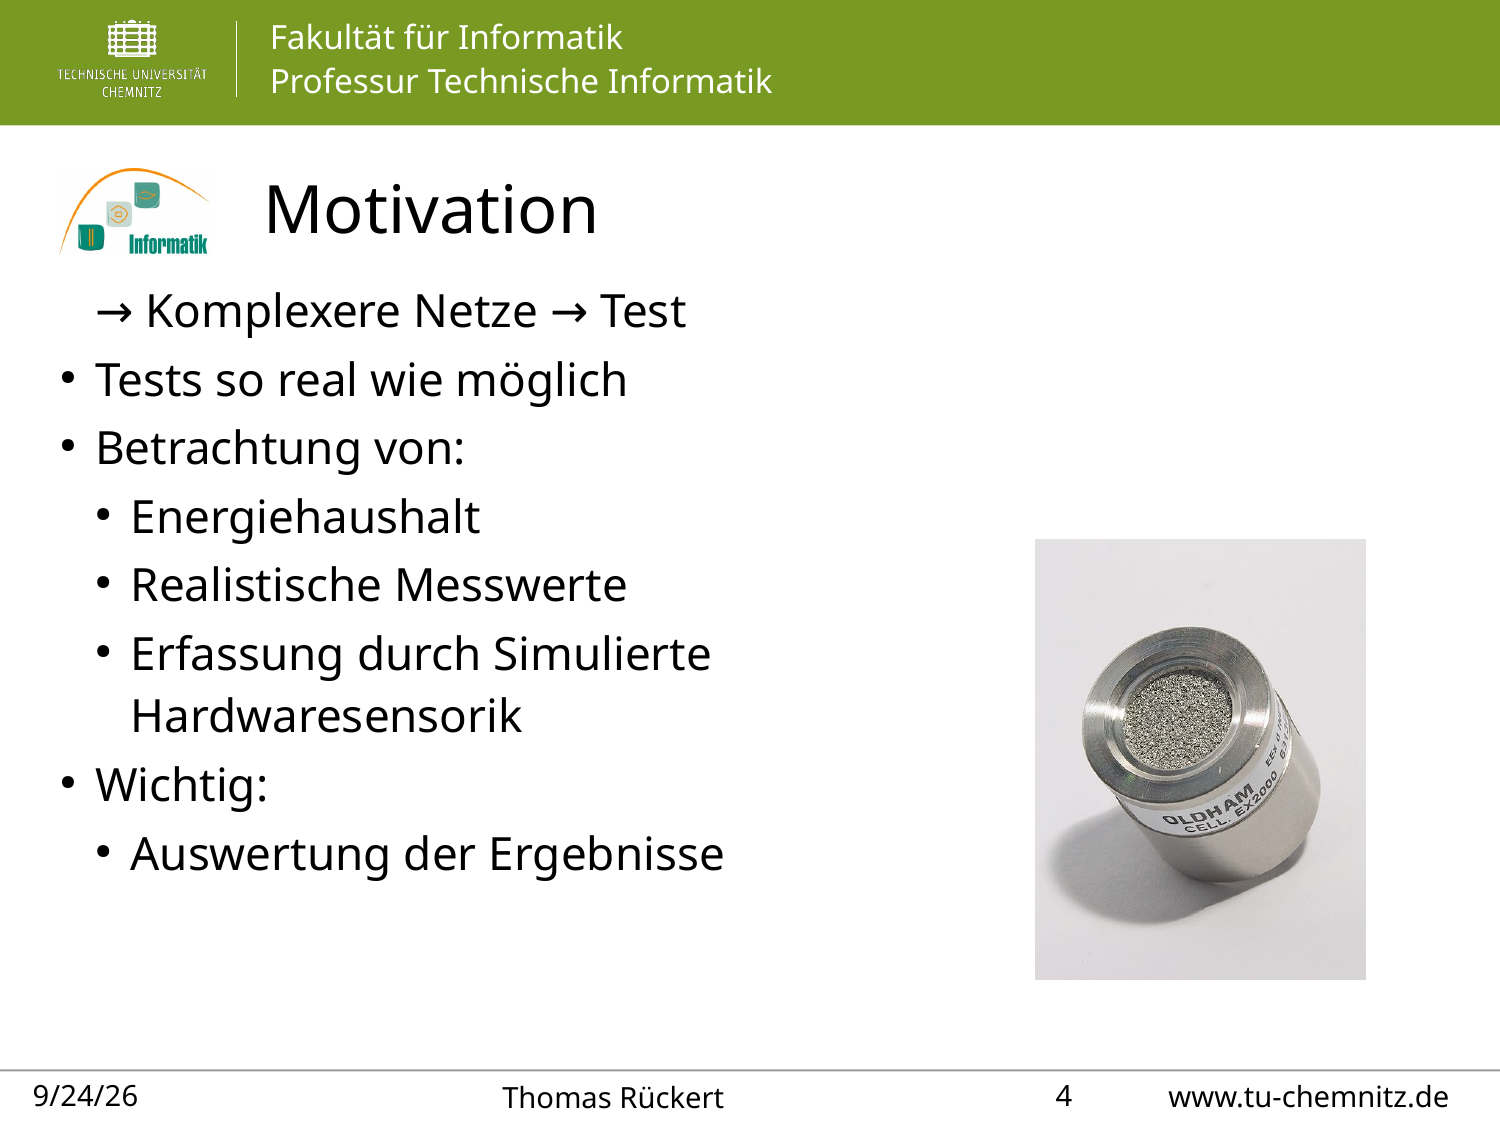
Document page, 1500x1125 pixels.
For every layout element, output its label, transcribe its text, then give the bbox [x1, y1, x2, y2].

picture [59, 168, 212, 256]
picture [1035, 539, 1366, 981]
slide_number 7/22/15 [17, 1069, 356, 1125]
list [252, 848, 264, 855]
title Motivation [248, 159, 1459, 271]
footer Thomas Rückert [360, 1069, 750, 1125]
picture [25, 0, 239, 130]
list [248, 379, 1459, 1035]
text_box → Komplexere Netze → Test Tests so real wie möglich Betrachtung von: Energiehaushalt Realistische Messwerte Erfassung durch Simulierte Hardwaresensorik Wichtig: Auswertung der Ergebnisse [45, 271, 1051, 759]
slide_number 31 [750, 1069, 1088, 1125]
